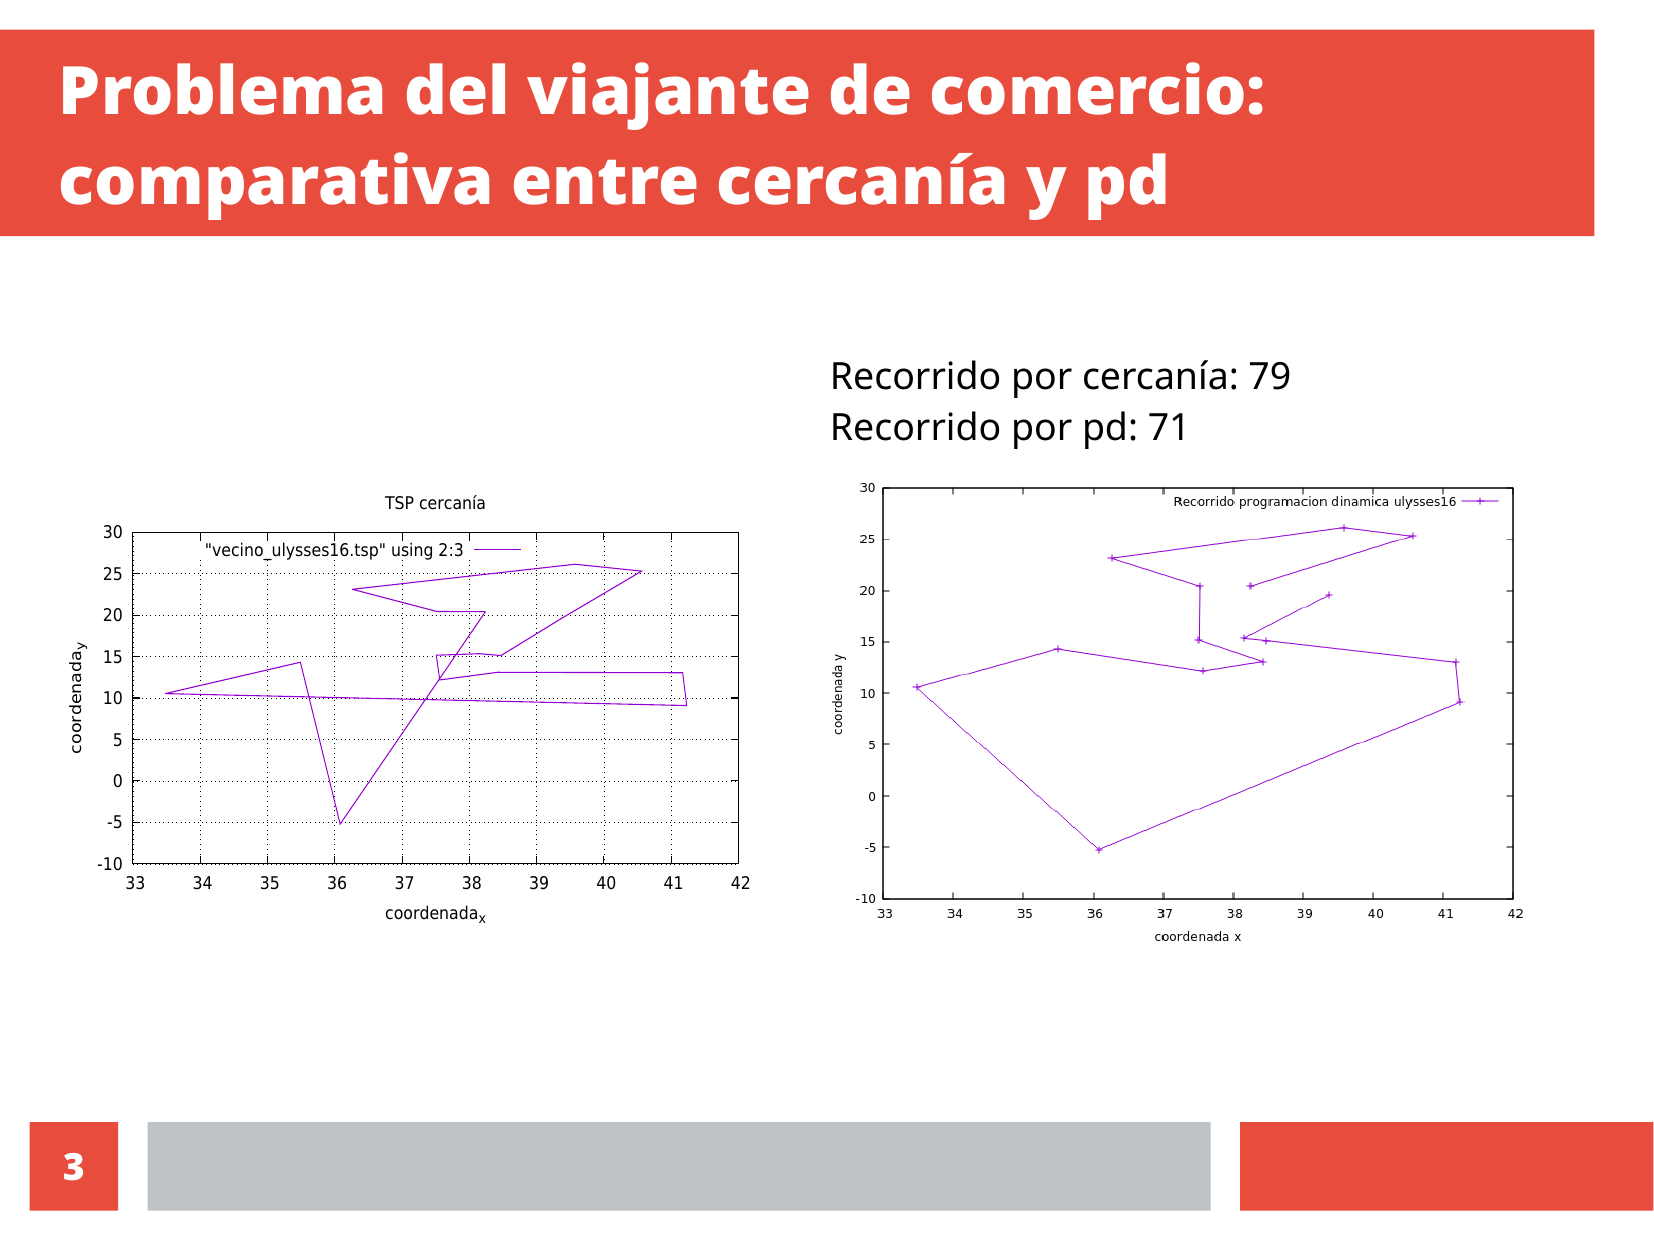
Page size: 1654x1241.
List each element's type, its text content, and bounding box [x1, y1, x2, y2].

title Problema del viajante de comercio: comparativa entre cercanía y pd [59, 76, 1595, 225]
picture [826, 472, 1536, 945]
picture [59, 472, 768, 945]
text_box Recorrido por cercanía: 79 Recorrido por pd: 71 [814, 342, 1560, 518]
